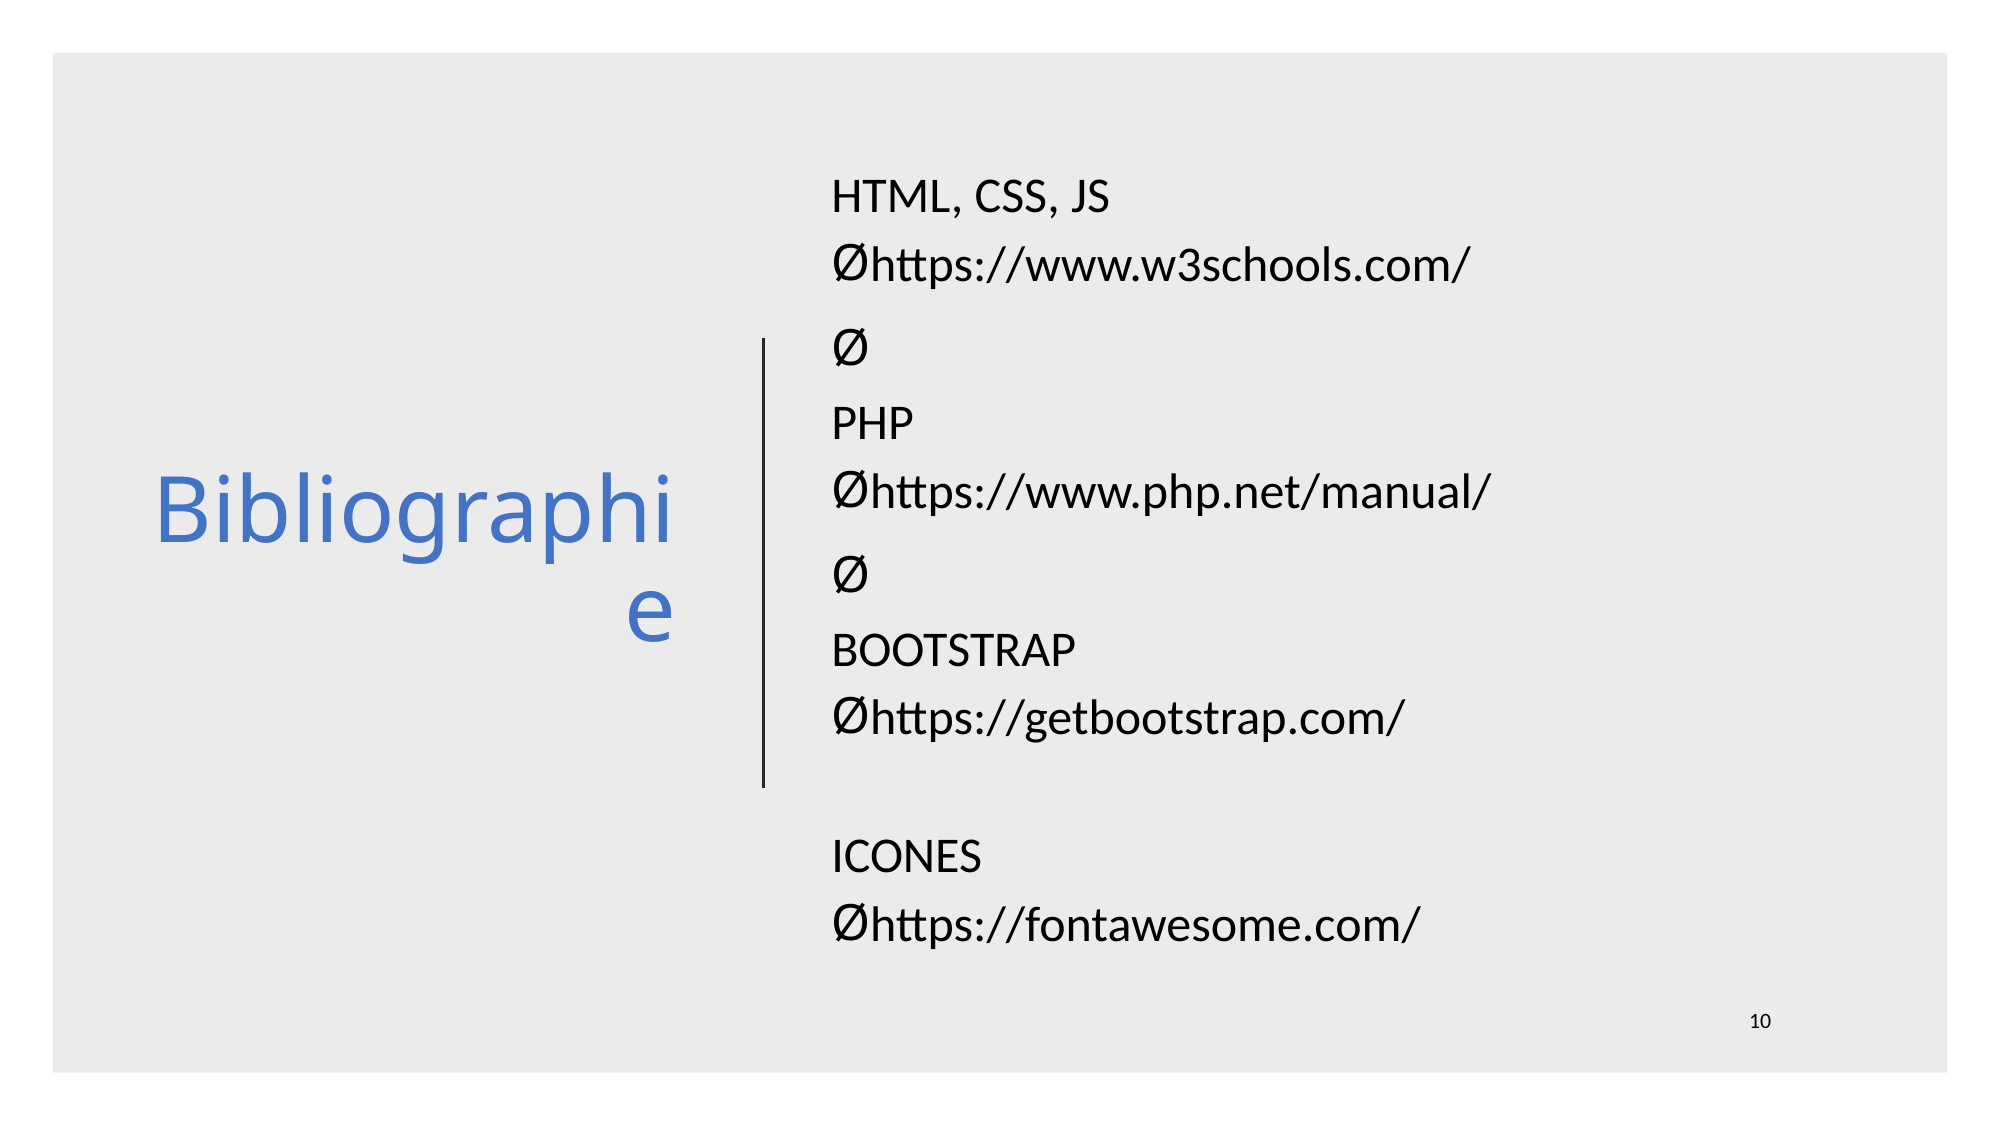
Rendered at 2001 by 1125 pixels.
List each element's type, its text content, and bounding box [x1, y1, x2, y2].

text_box [53, 53, 1947, 1073]
text_box 3 [1734, 989, 1863, 1050]
title Bibliographie [137, 158, 711, 967]
list HTML, CSS, JS https://www.w3schools.com/ PHP https://www.php.net/manual/ BOOTSTRAP https://getbootstrap.com/ ICONES https://fontawesome.com/ [816, 158, 1863, 967]
